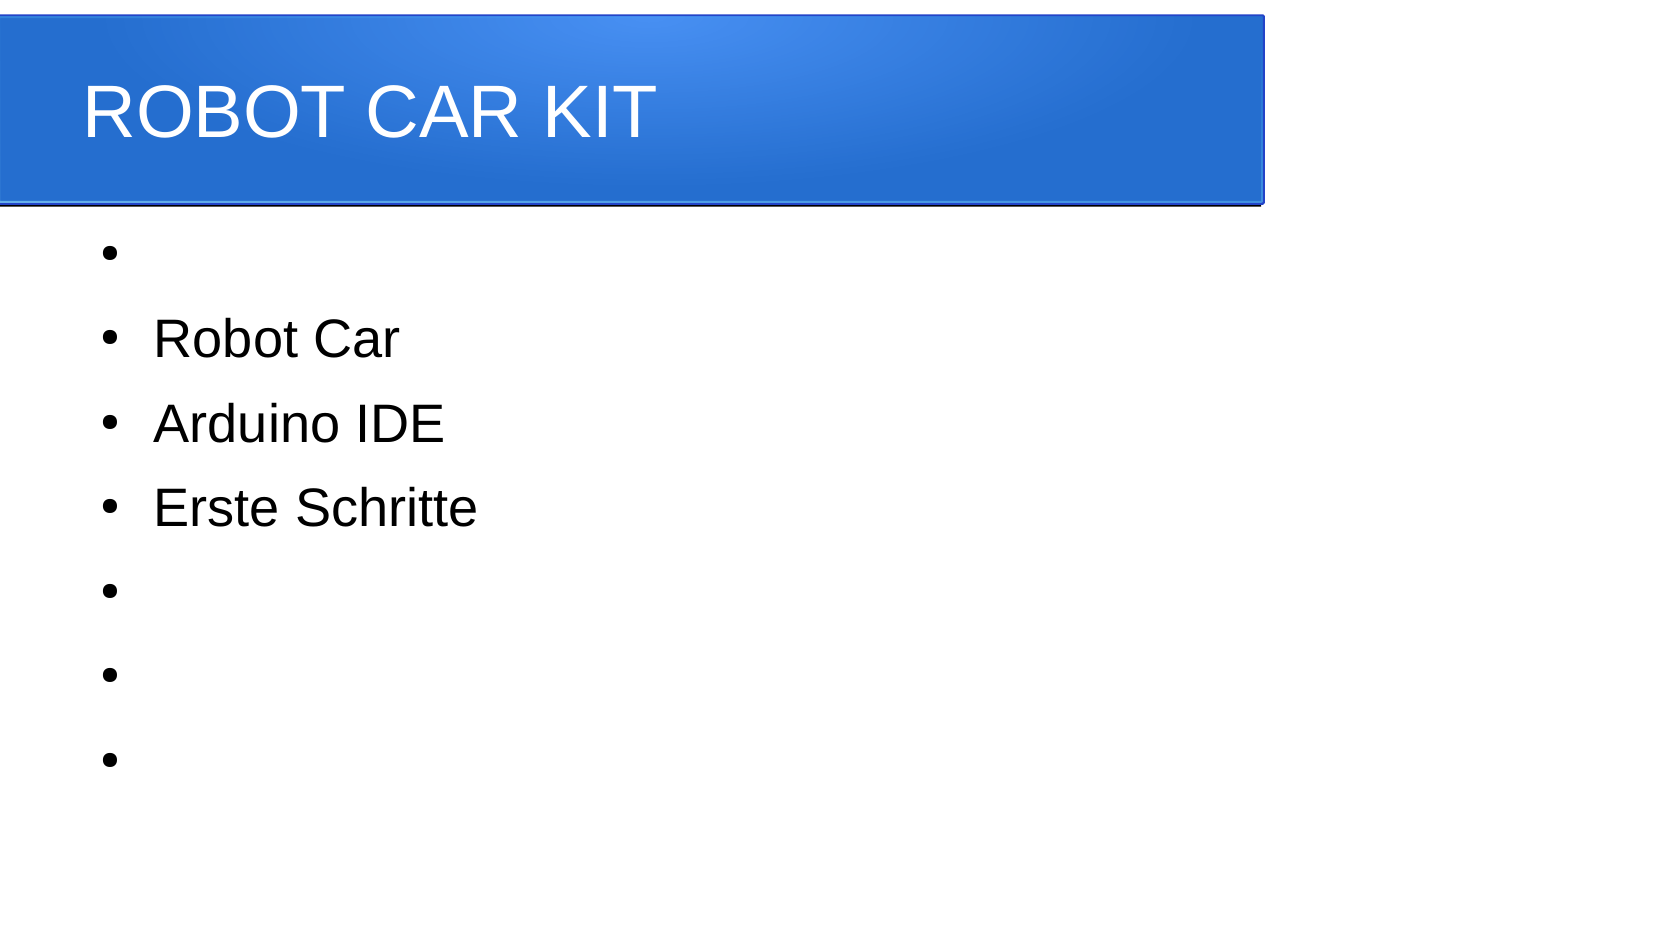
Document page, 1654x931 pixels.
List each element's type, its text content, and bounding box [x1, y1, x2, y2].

title ROBOT CAR KIT [82, 35, 1235, 189]
list Robot Car Arduino IDE Erste Schritte [82, 224, 1571, 764]
